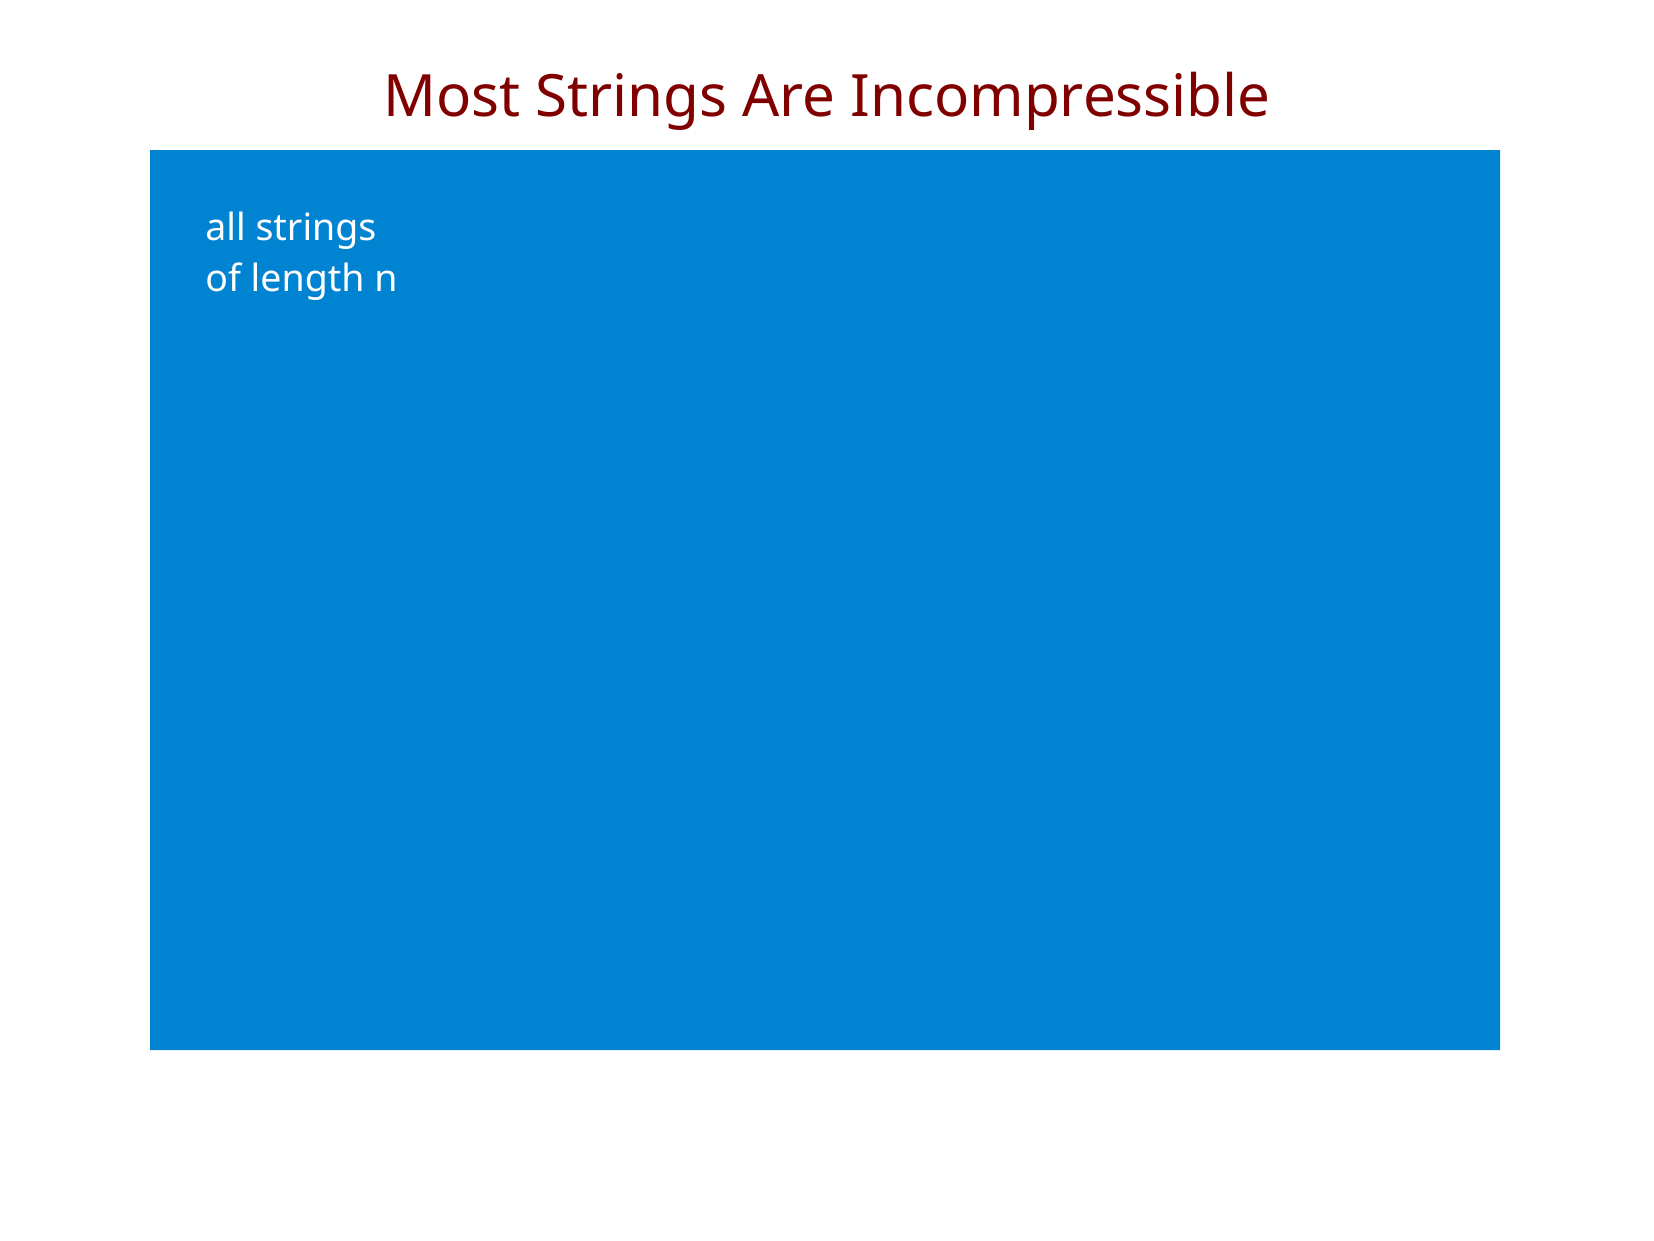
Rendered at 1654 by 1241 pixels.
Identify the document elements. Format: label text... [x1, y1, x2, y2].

text_box all strings of length n [190, 192, 465, 303]
title Most Strings Are Incompressible [82, 59, 1571, 127]
text_box [150, 150, 1501, 1051]
